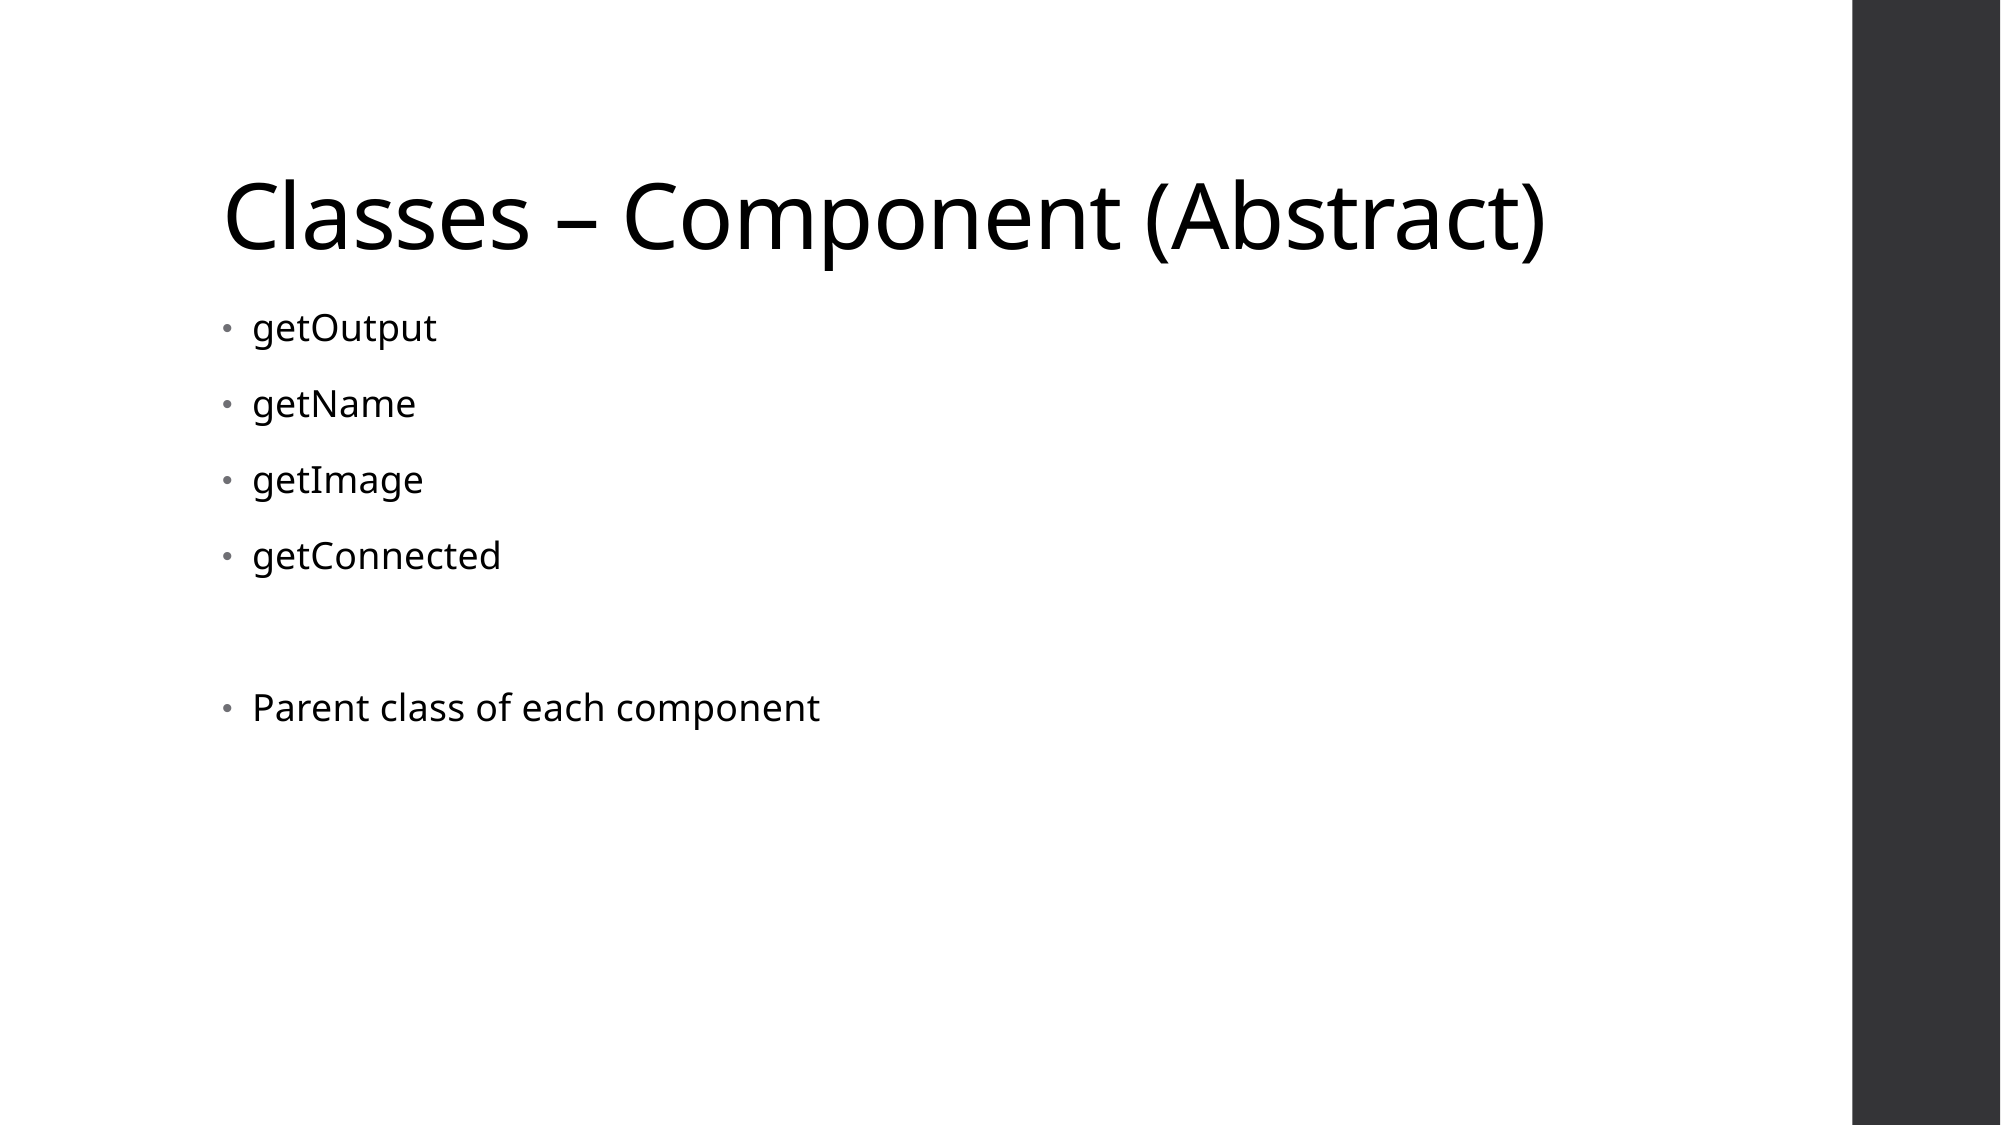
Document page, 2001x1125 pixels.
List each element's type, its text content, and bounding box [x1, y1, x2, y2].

title Classes – Component (Abstract) [206, 60, 1797, 278]
list getOutput getName getImage getConnected Parent class of each component [206, 299, 1617, 1014]
